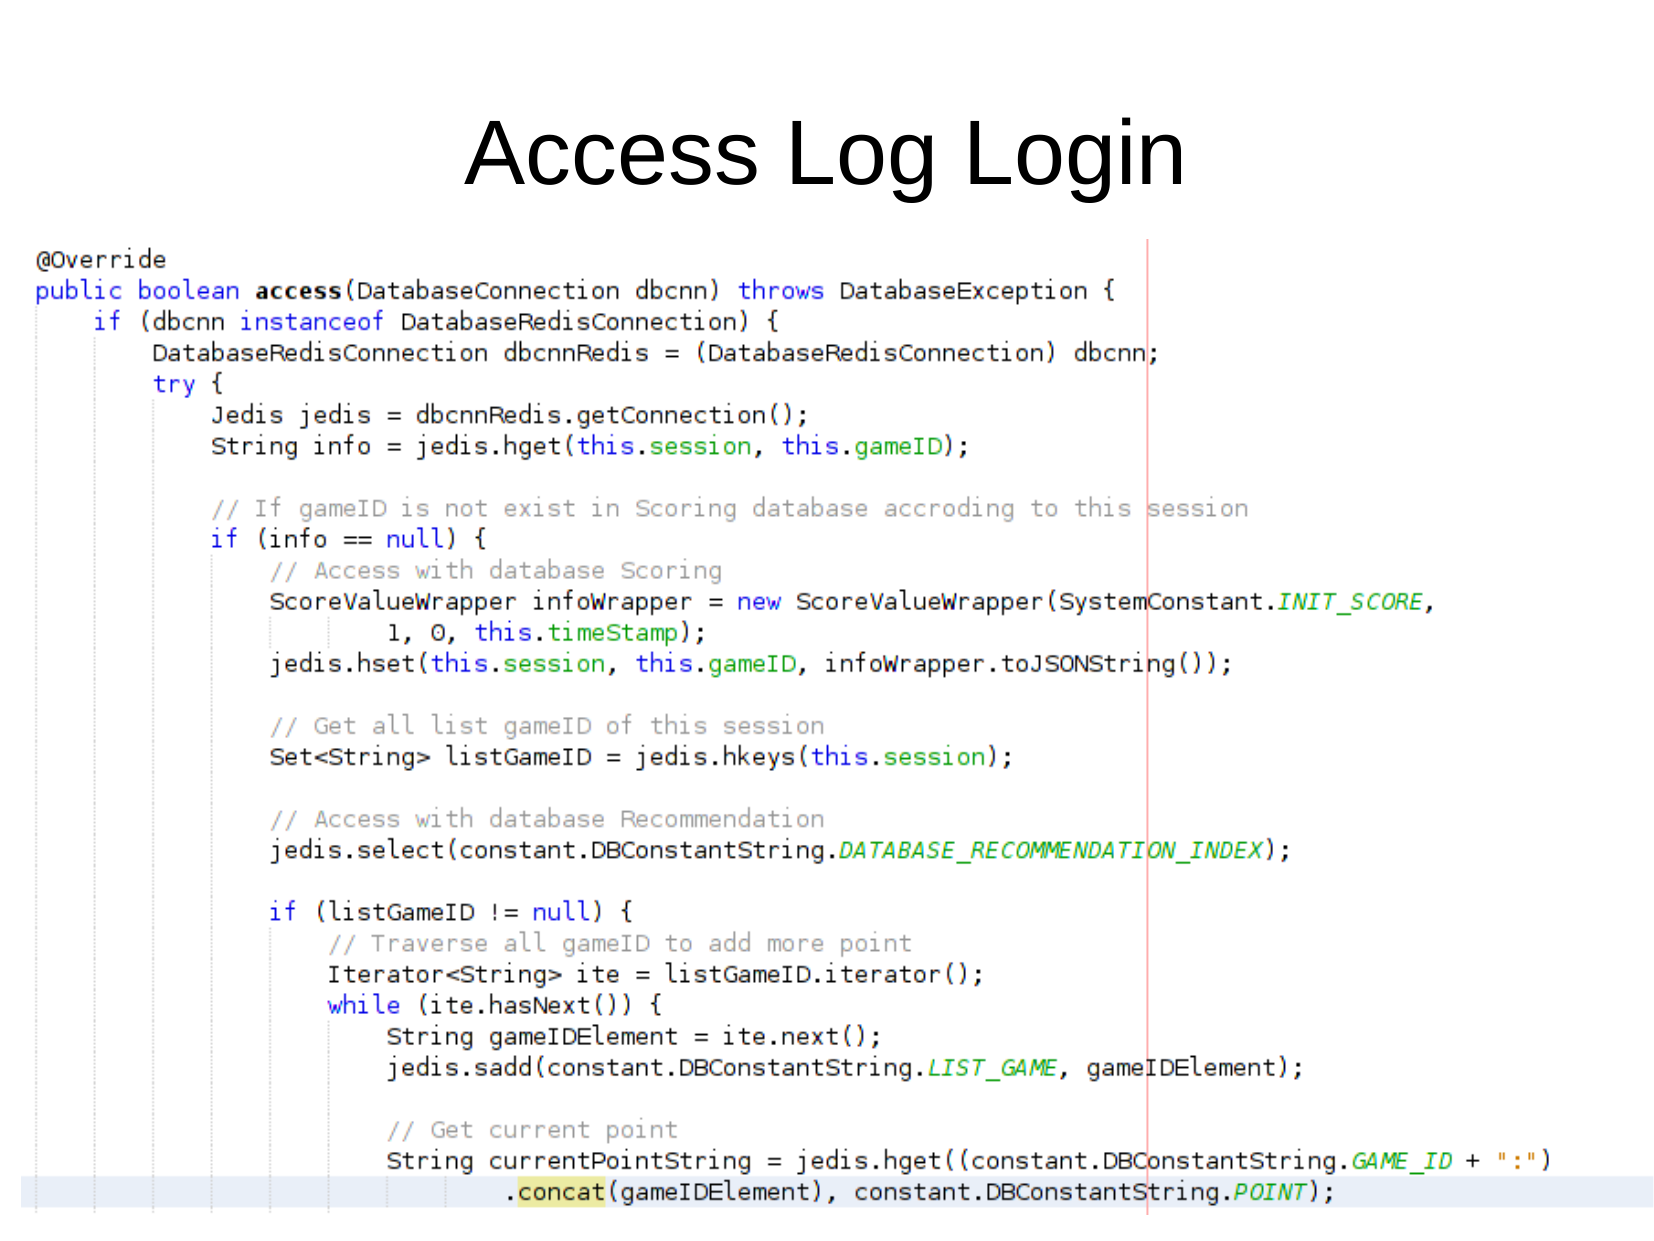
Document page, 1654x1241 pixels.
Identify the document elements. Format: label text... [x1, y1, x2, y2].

picture [21, 239, 1654, 1216]
title Access Log Login [82, 49, 1571, 239]
